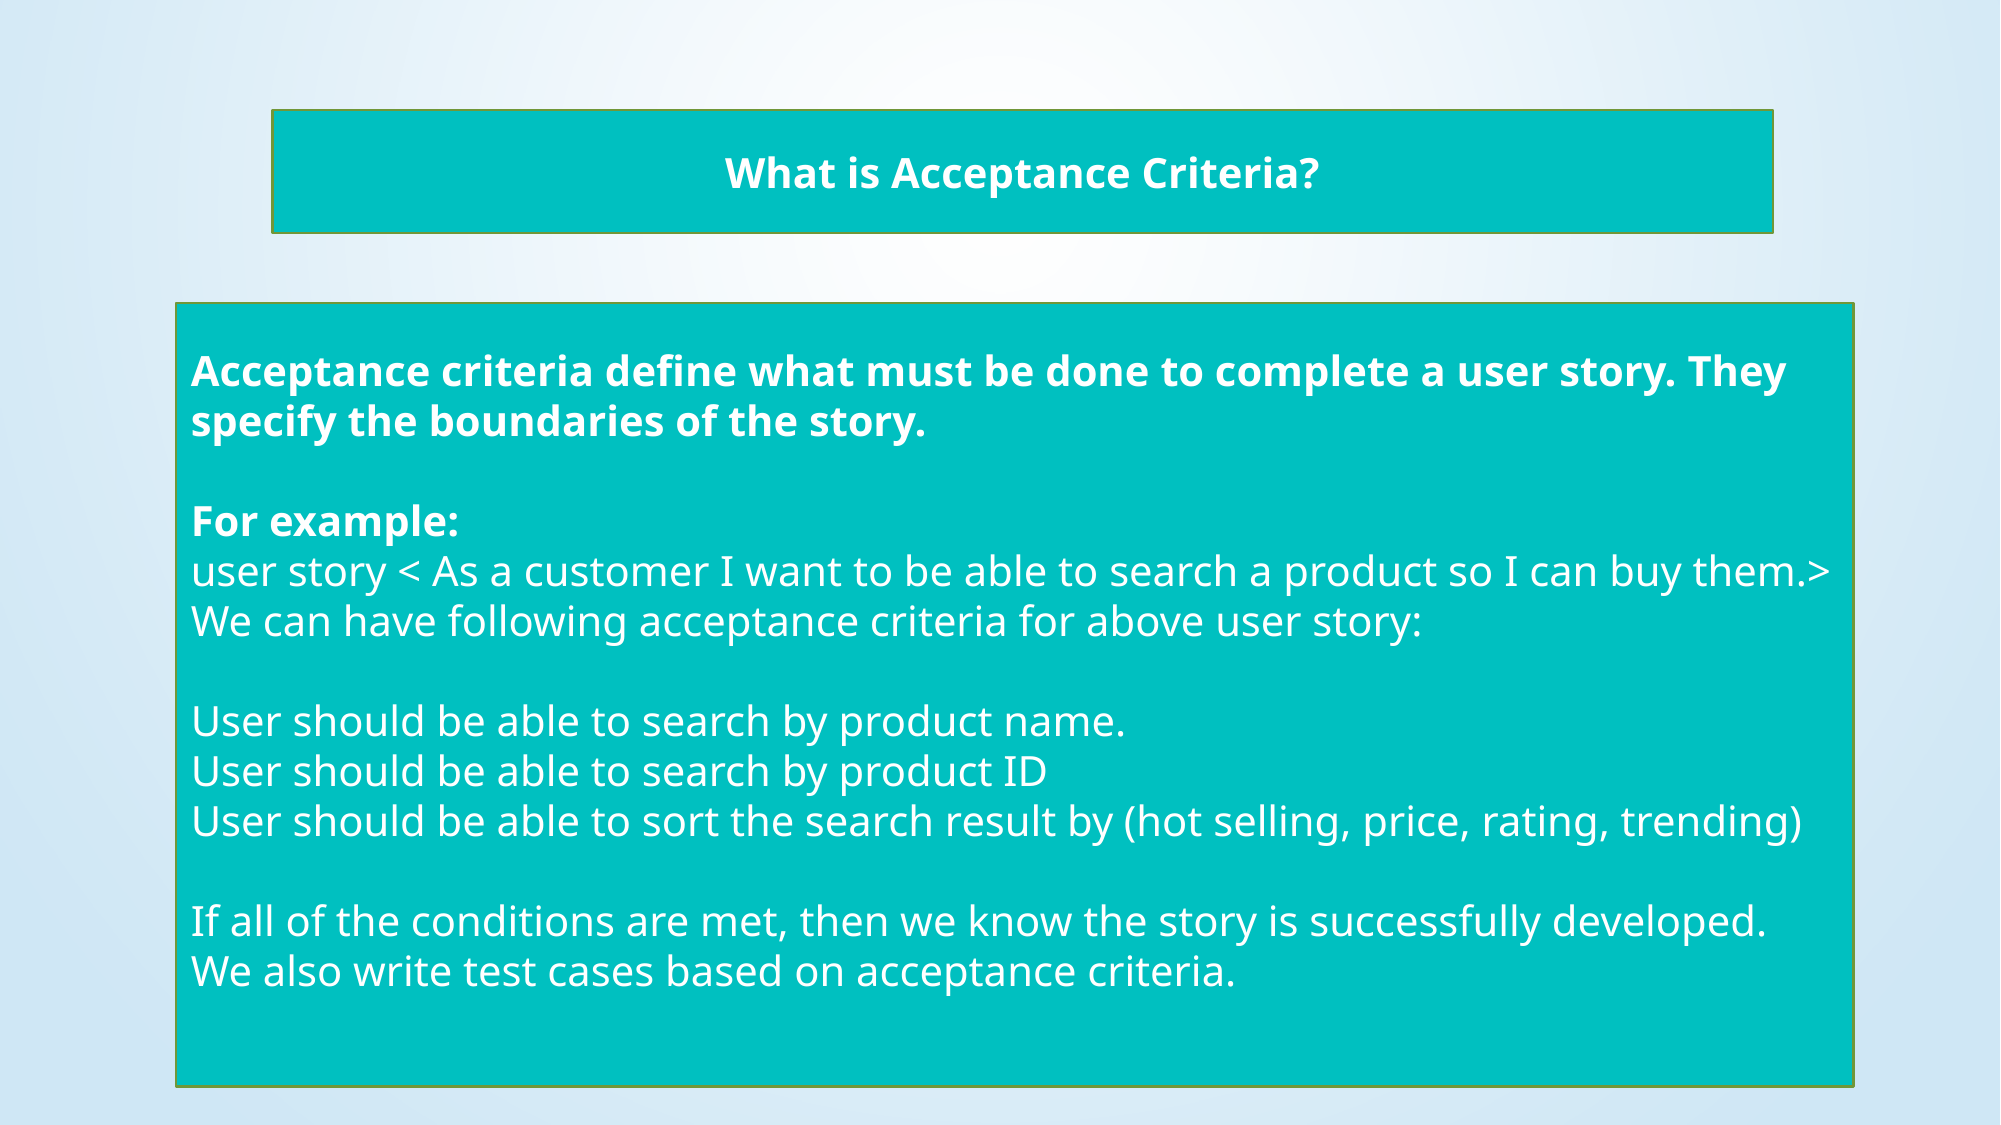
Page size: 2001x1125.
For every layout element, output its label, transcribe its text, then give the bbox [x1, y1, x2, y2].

text_box Acceptance criteria define what must be done to complete a user story. They specify the boundaries of the story. For example: user story < As a customer I want to be able to search a product so I can buy them.> We can have following acceptance criteria for above user story: User should be able to search by product name. User should be able to search by product ID User should be able to sort the search result by (hot selling, price, rating, trending) If all of the conditions are met, then we know the story is successfully developed. We also write test cases based on acceptance criteria. [176, 303, 1854, 1087]
text_box What is Acceptance Criteria? [272, 109, 1774, 233]
picture [0, 0, 2000, 1125]
